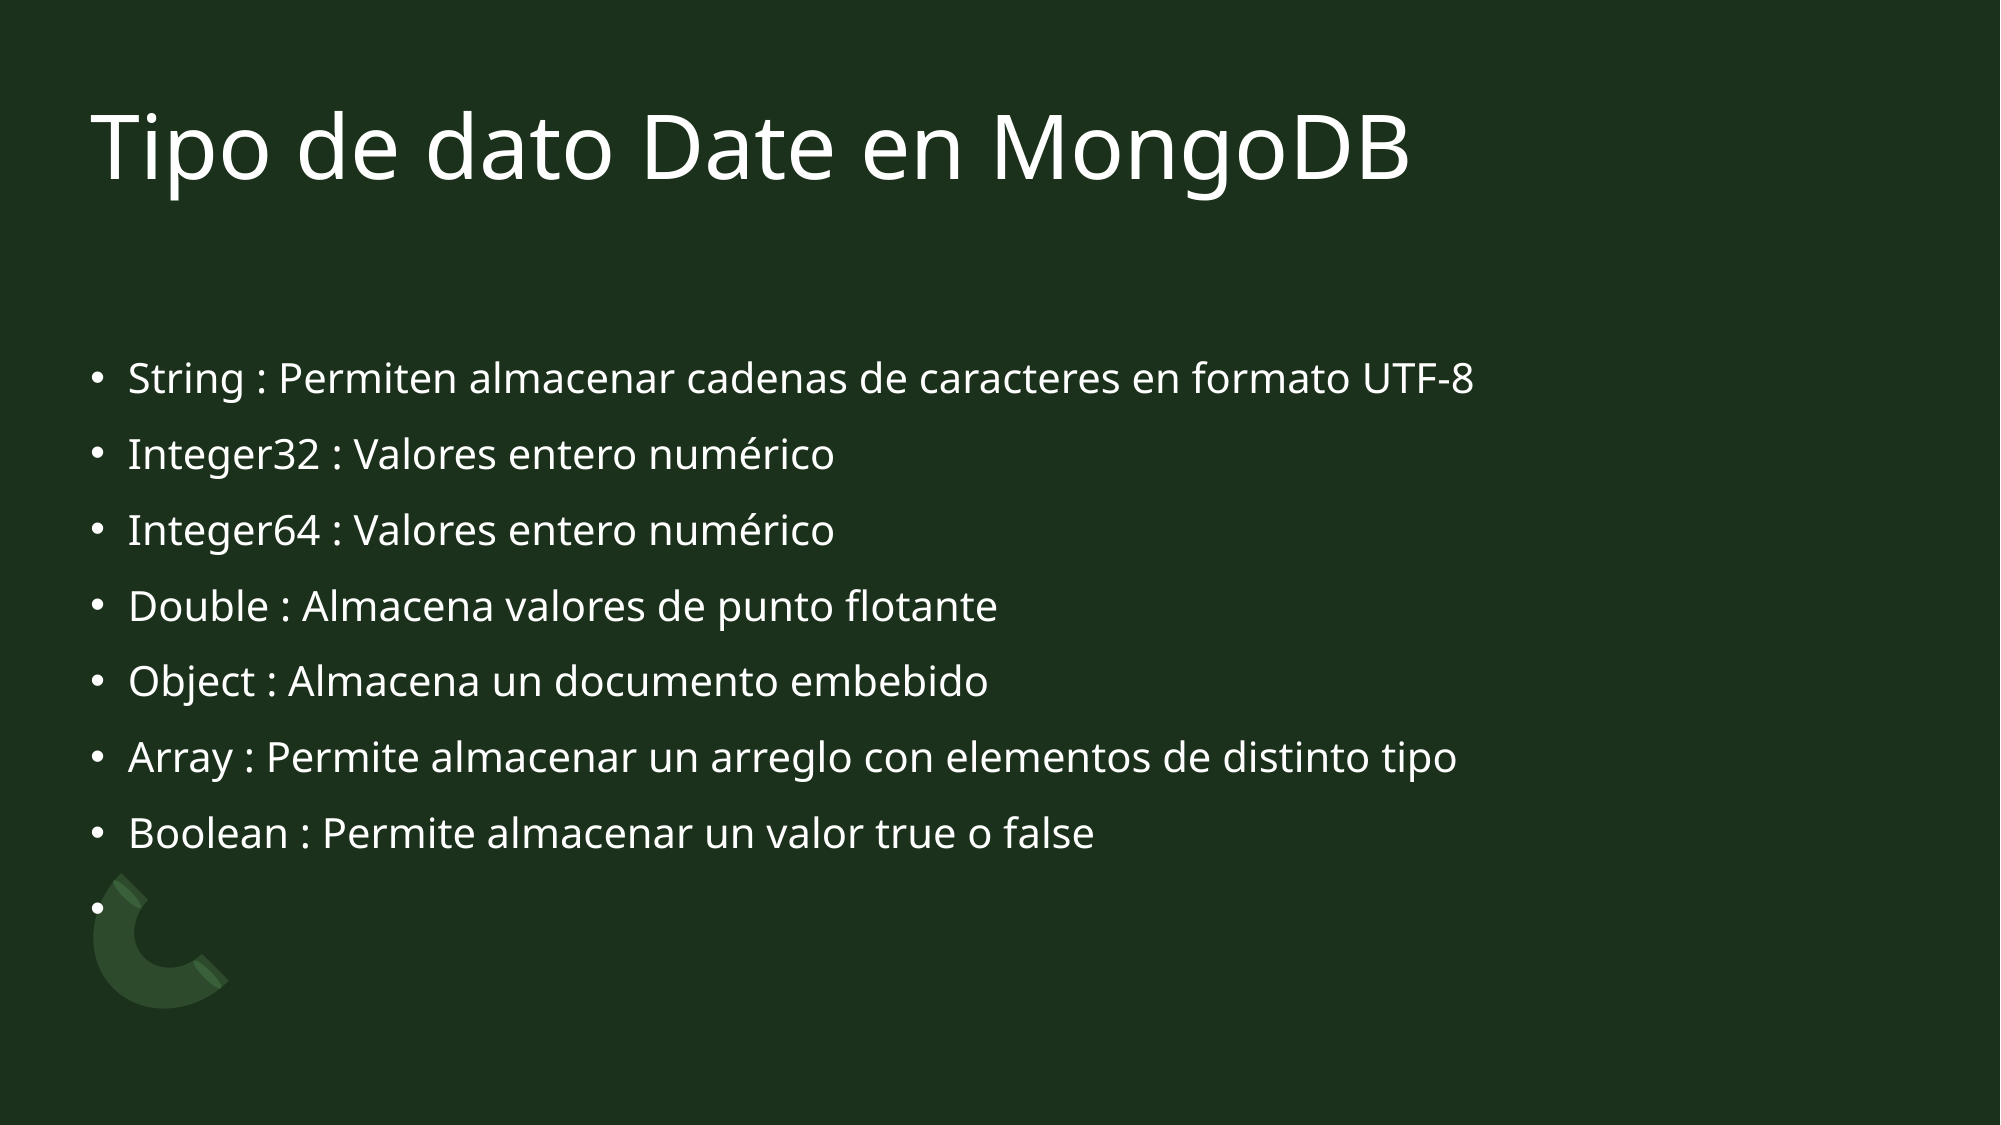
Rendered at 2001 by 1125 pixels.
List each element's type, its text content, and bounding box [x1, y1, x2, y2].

title Tipo de dato Date en MongoDB [90, 90, 1910, 309]
list String : Permiten almacenar cadenas de caracteres en formato UTF-8 Integer32 : Valores entero numérico Integer64 : Valores entero numérico Double : Almacena valores de punto flotante Object : Almacena un documento embebido Array : Permite almacenar un arreglo con elementos de distinto tipo Boolean : Permite almacenar un valor true o false [90, 346, 1910, 1000]
